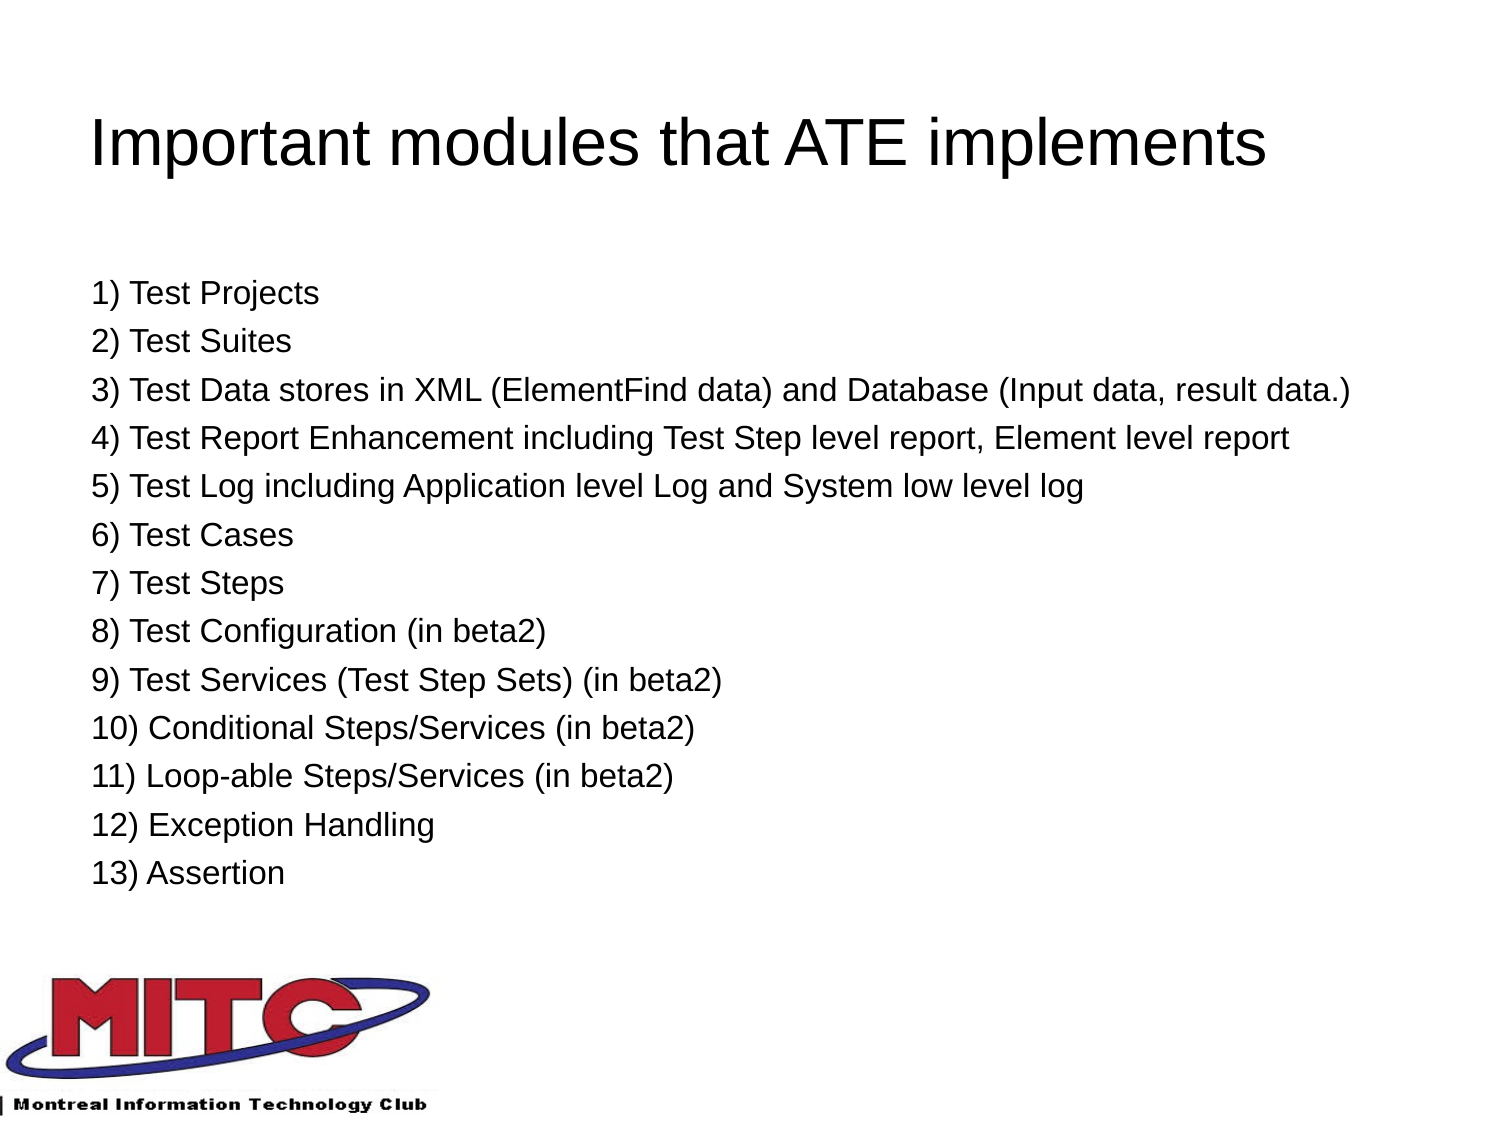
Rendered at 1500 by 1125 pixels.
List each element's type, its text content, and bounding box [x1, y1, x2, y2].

title Important modules that ATE implements [75, 44, 1426, 233]
list 1) Test Projects 2) Test Suites 3) Test Data stores in XML (ElementFind data) and Database (Input data, result data.) 4) Test Report Enhancement including Test Step level report, Element level report 5) Test Log including Application level Log and System low level log 6) Test Cases 7) Test Steps 8) Test Configuration (in beta2) 9) Test Services (Test Step Sets) (in beta2) 10) Conditional Steps/Services (in beta2) 11) Loop-able Steps/Services (in beta2) 12) Exception Handling 13) Assertion [75, 263, 1426, 916]
picture [0, 974, 480, 1116]
